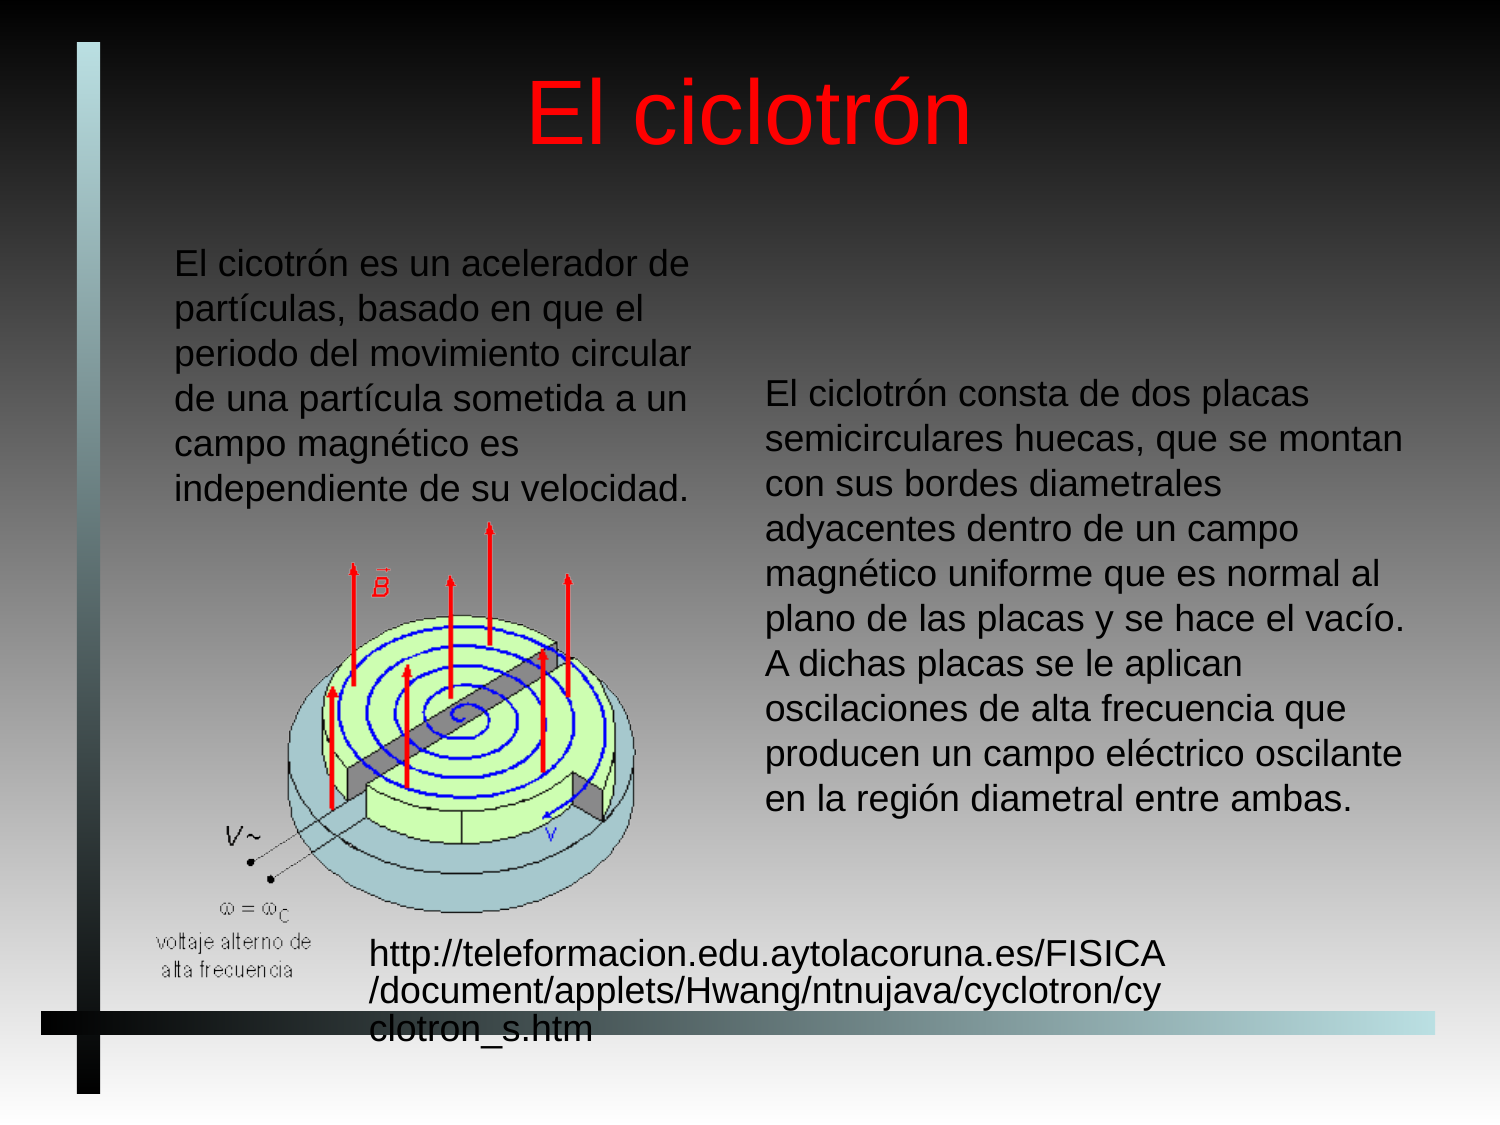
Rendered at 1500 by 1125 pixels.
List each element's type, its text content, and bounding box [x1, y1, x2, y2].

text_box http://teleformacion.edu.aytolacoruna.es/FISICA/document/applets/Hwang/ntnujava/cyclotron/cyclotron_s.htm [354, 921, 1182, 1027]
title El ciclotrón [75, 45, 1425, 233]
text_box El cicotrón es un acelerador de partículas, basado en que el periodo del movimiento circular de una partícula sometida a un campo magnético es independiente de su velocidad. [159, 231, 750, 517]
text_box El ciclotrón consta de dos placas semicirculares huecas, que se montan con sus bordes diametrales adyacentes dentro de un campo magnético uniforme que es normal al plano de las placas y se hace el vacío. A dichas placas se le aplican oscilaciones de alta frecuencia que producen un campo eléctrico oscilante en la región diametral entre ambas. [749, 361, 1436, 827]
picture [153, 516, 638, 981]
